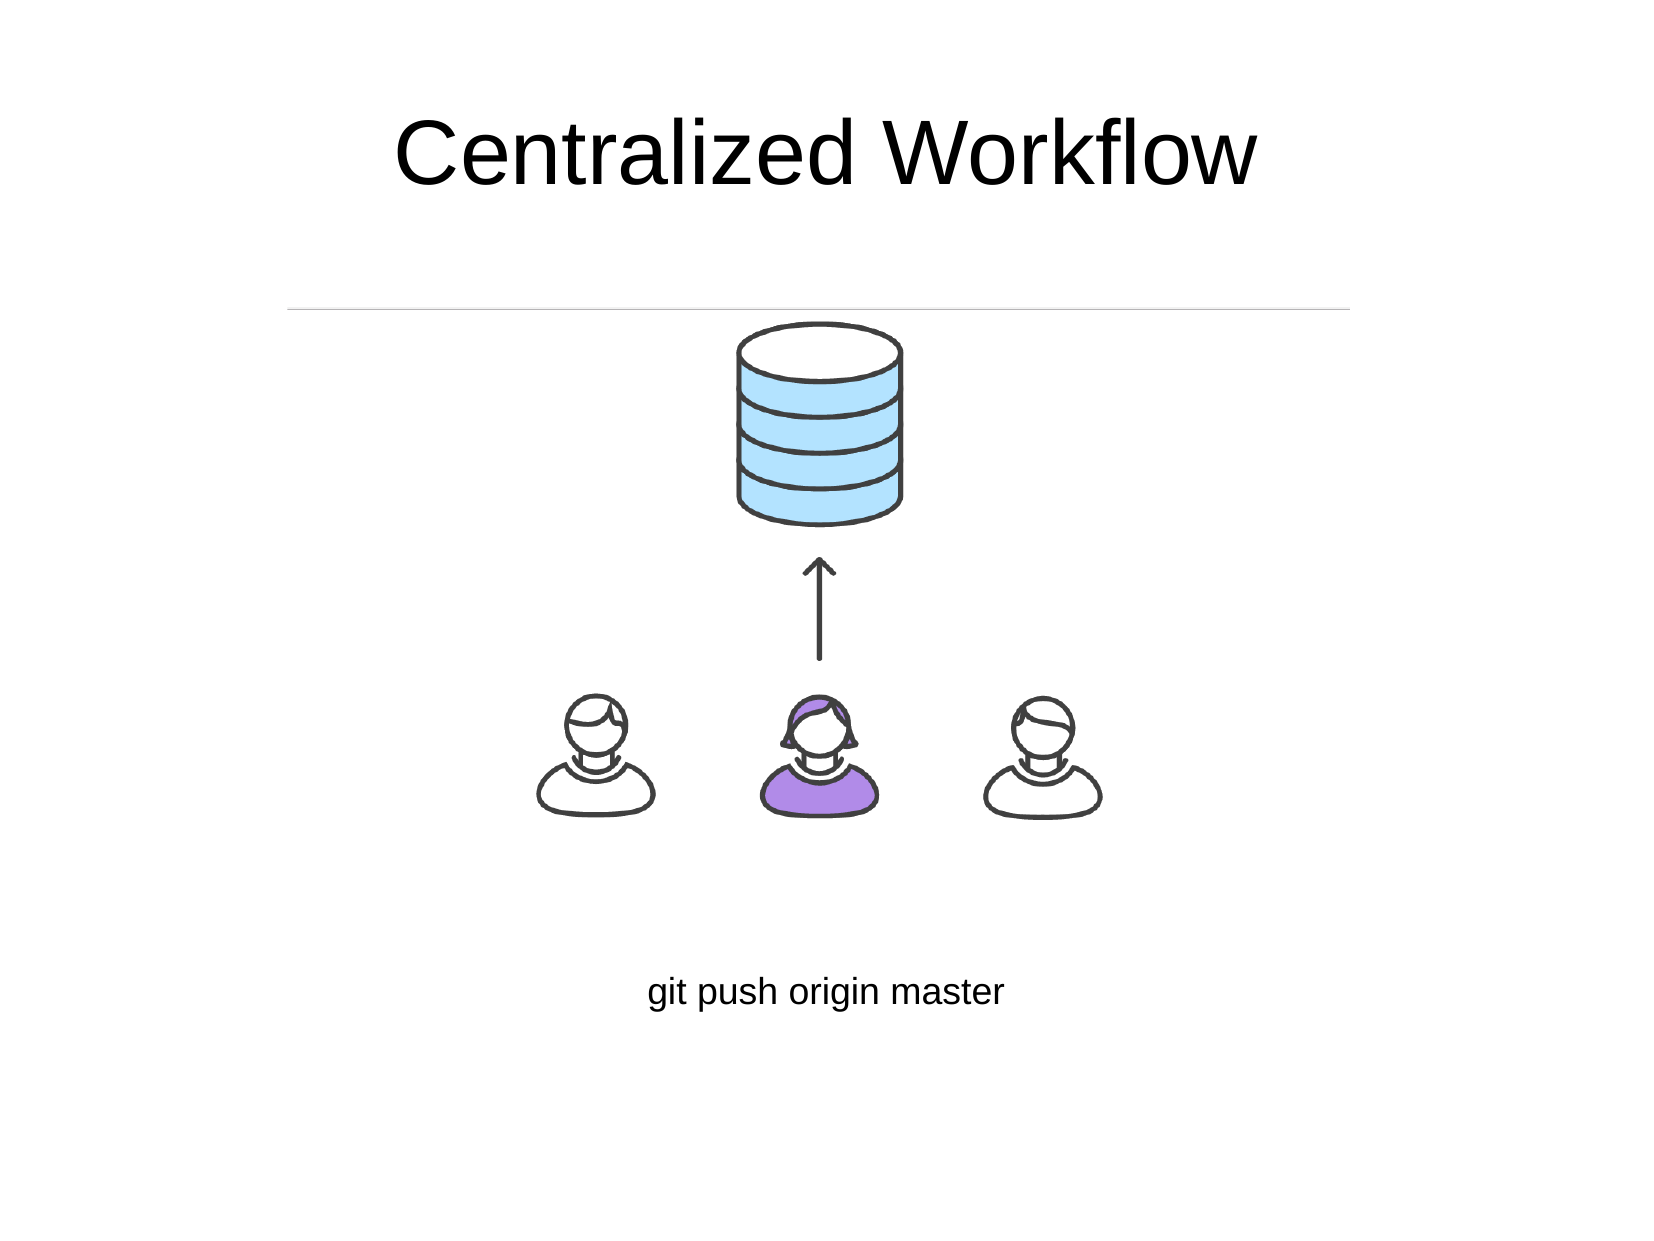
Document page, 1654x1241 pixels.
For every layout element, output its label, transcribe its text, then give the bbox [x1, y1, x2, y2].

text_box git push origin master [632, 963, 1021, 1021]
picture [287, 307, 1351, 826]
title Centralized Workflow [82, 49, 1571, 257]
